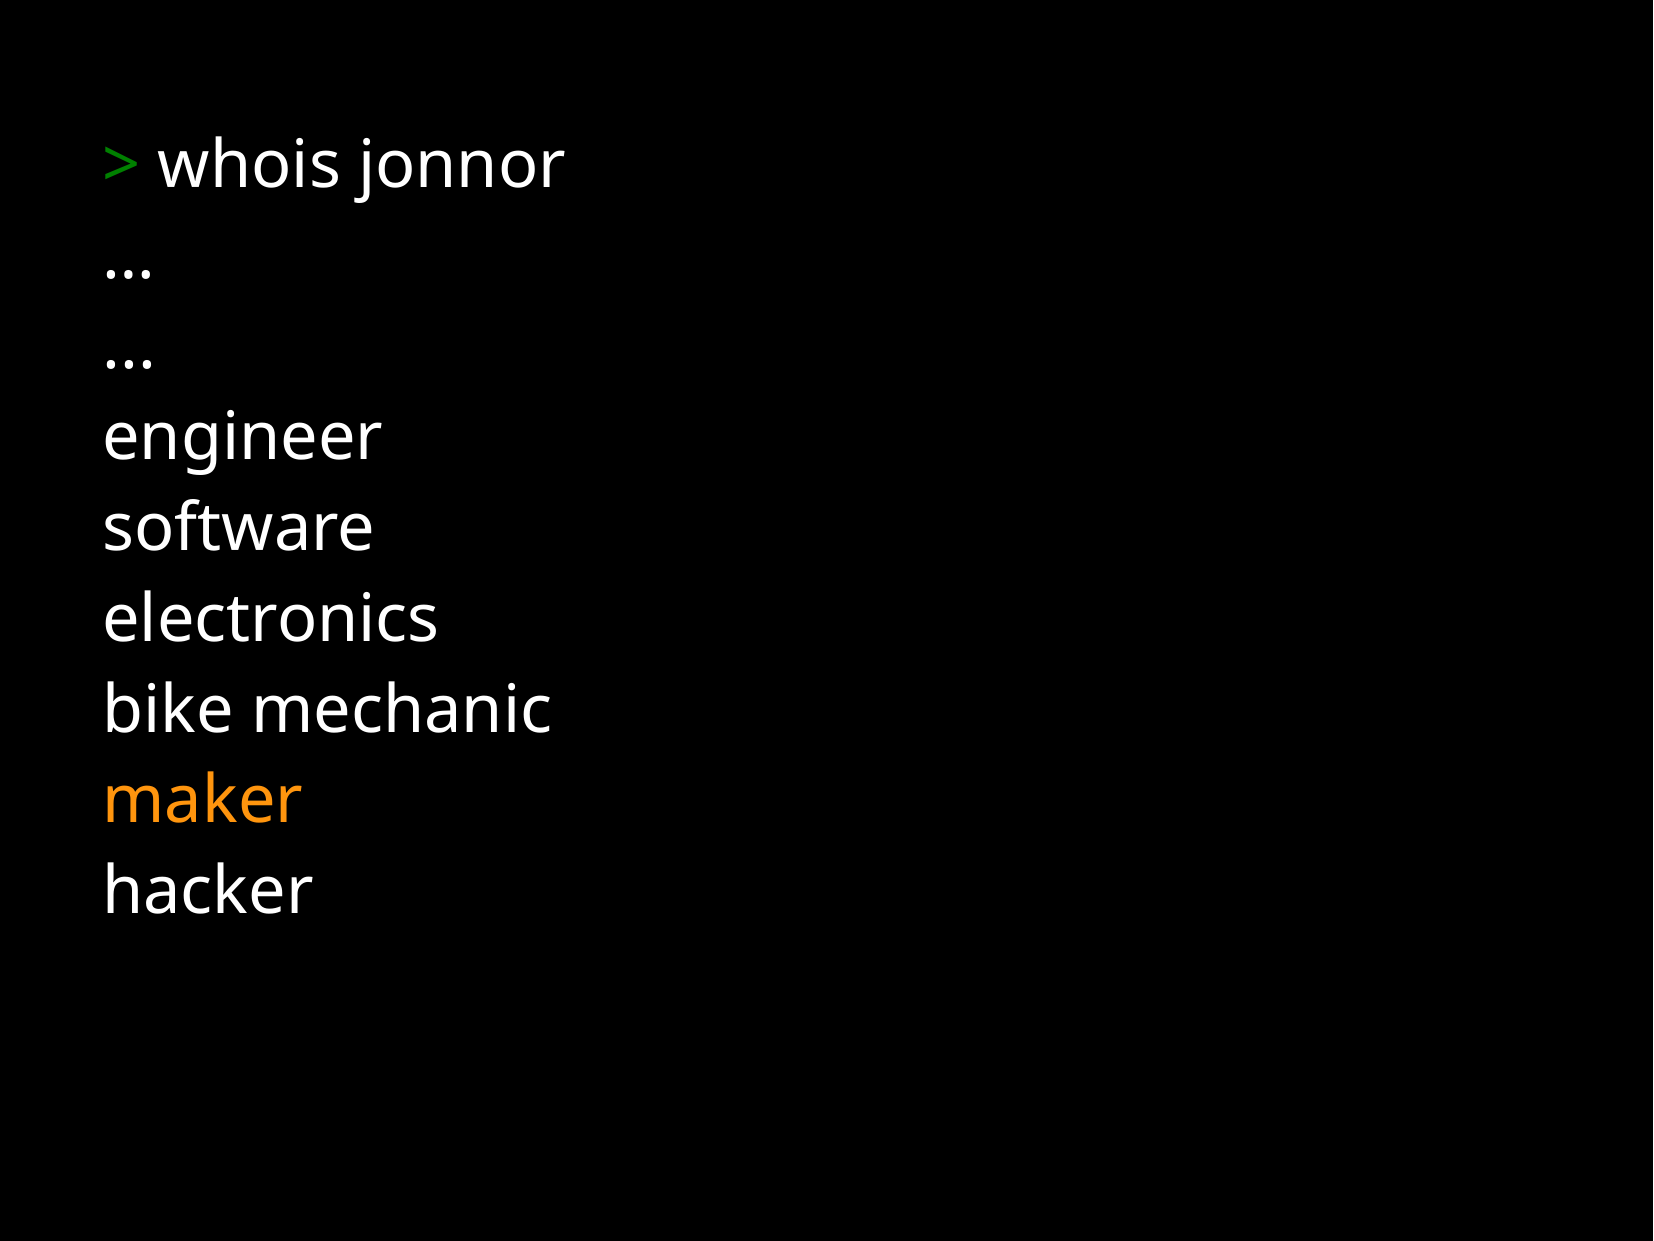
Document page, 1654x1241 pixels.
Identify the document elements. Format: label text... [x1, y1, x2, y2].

title > whois jonnor … ... engineer software electronics bike mechanic maker hacker [102, 119, 1591, 1021]
